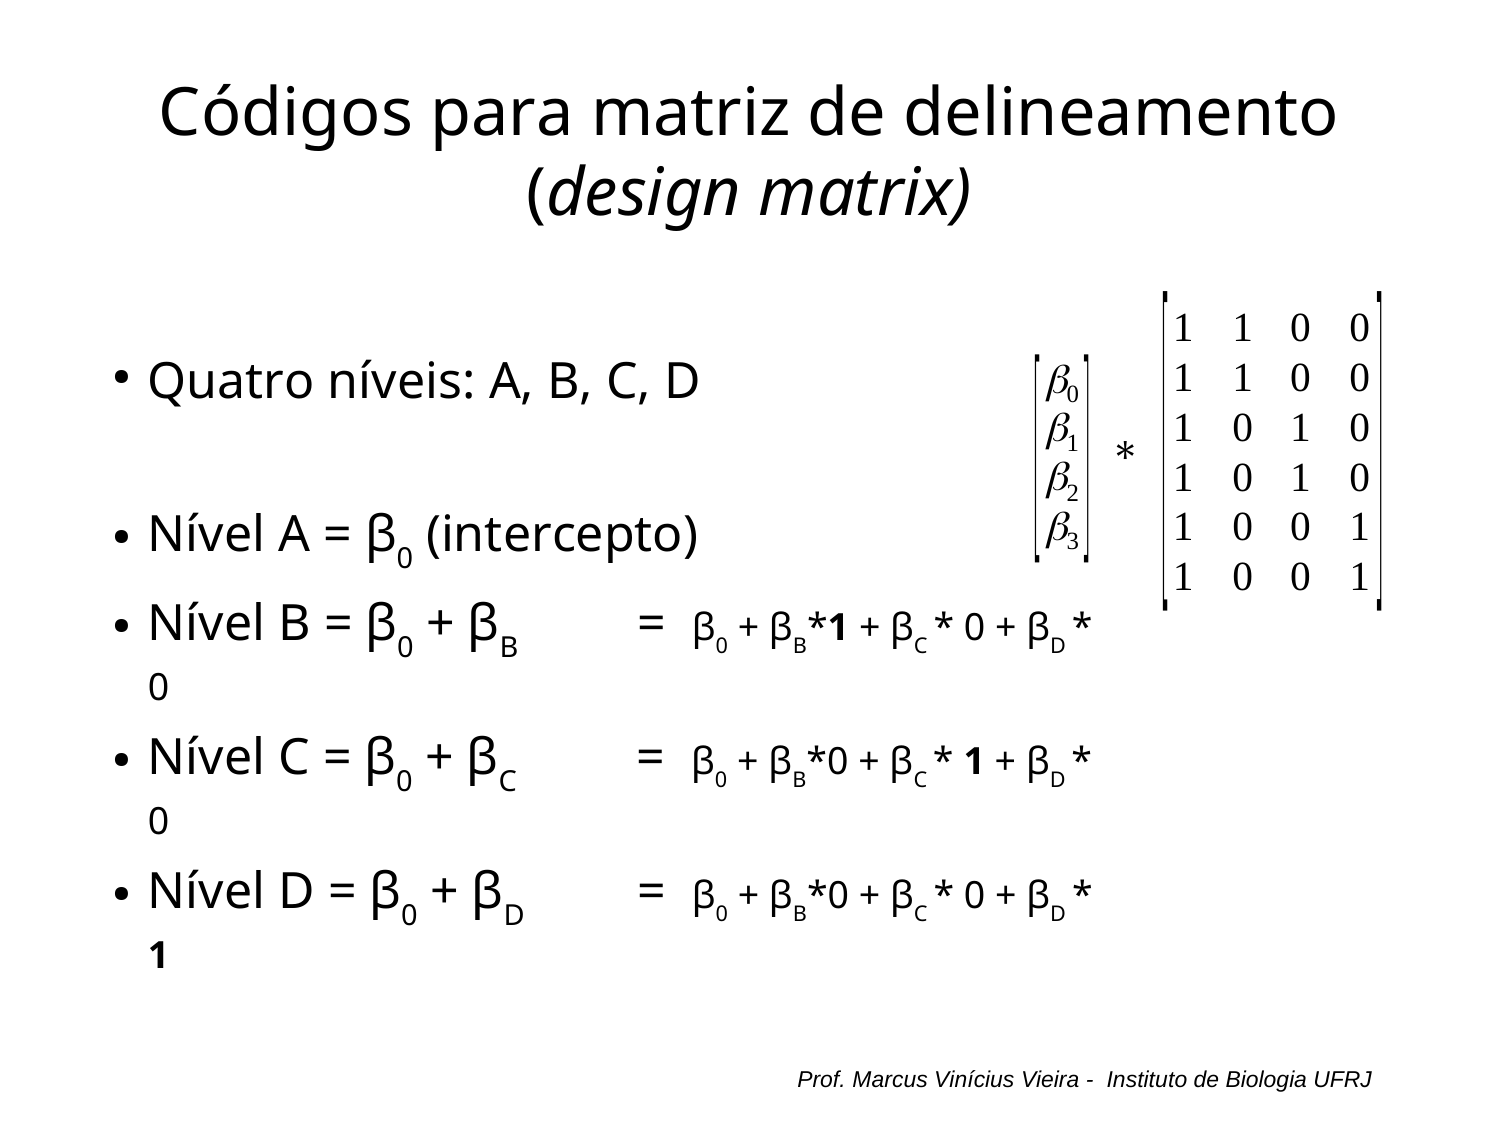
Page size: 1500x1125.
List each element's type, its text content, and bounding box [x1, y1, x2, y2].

chart [1027, 290, 1390, 615]
title Códigos para matriz de delineamento (design matrix) [112, 99, 1387, 287]
text_box Prof. Marcus Vinícius Vieira - Instituto de Biologia UFRJ [206, 1024, 1388, 1100]
subtitle Quatro níveis: A, B, C, D Nível A = β0 (intercepto) Nível B = β0 + βB = β0 + βB*1 + βC * 0 + βD * 0 Nível C = β0 + βC = β0 + βB*0 + βC * 1 + βD * 0 Nível D = β0 + βD = β0 + βB*0 + βC * 0 + βD * 1 [112, 324, 1111, 1000]
